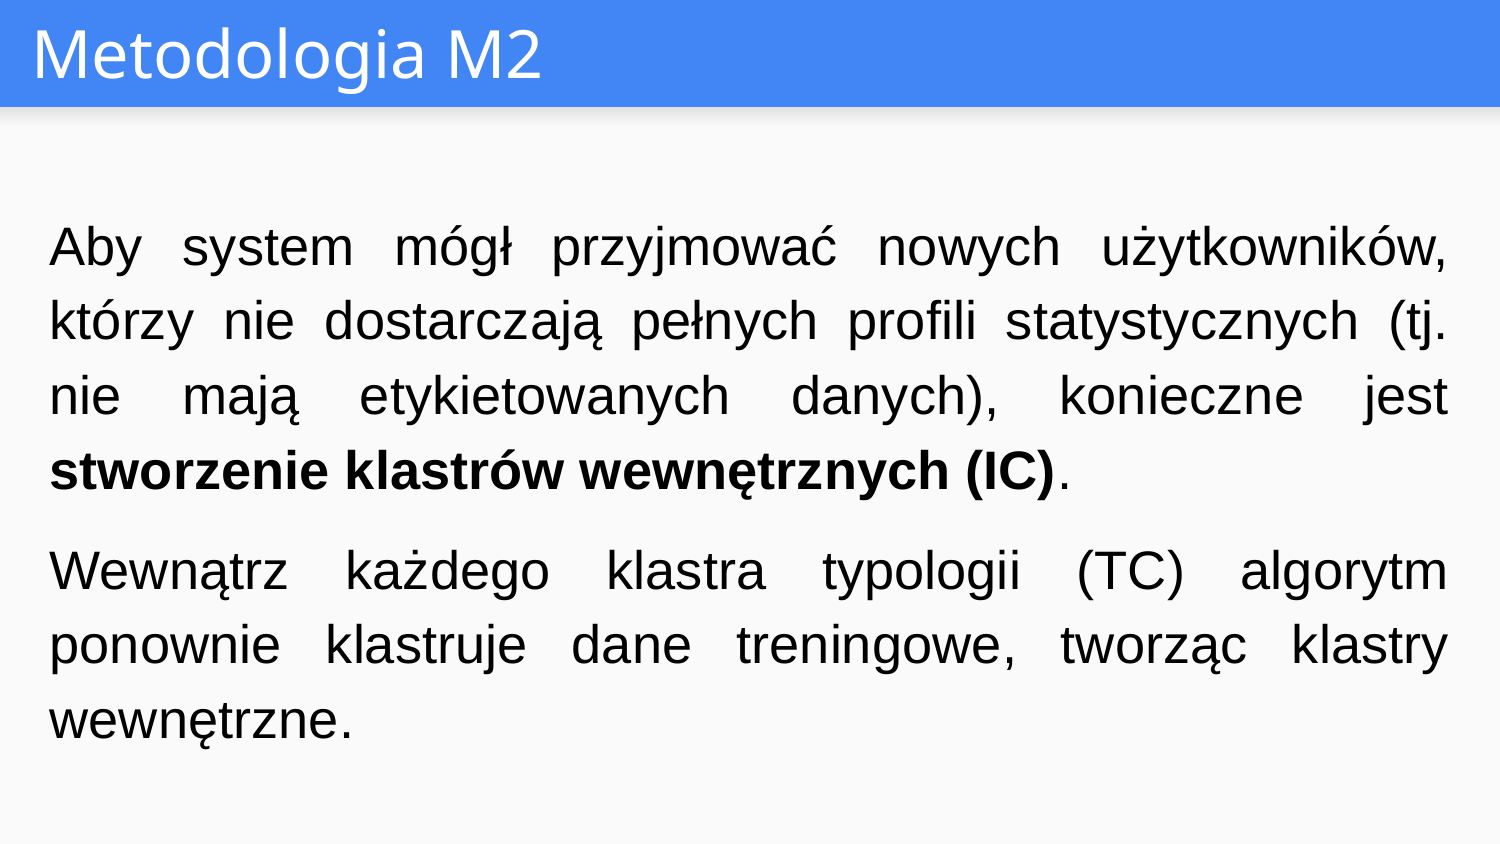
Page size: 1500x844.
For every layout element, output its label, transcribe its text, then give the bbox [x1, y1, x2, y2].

list Aby system mógł przyjmować nowych użytkowników, którzy nie dostarczają pełnych profili statystycznych (tj. nie mają etykietowanych danych), konieczne jest stworzenie klastrów wewnętrznych (IC). Wewnątrz każdego klastra typologii (TC) algorytm ponownie klastruje dane treningowe, tworząc klastry wewnętrzne. [34, 133, 1466, 817]
title Metodologia M2 [16, 2, 1464, 102]
